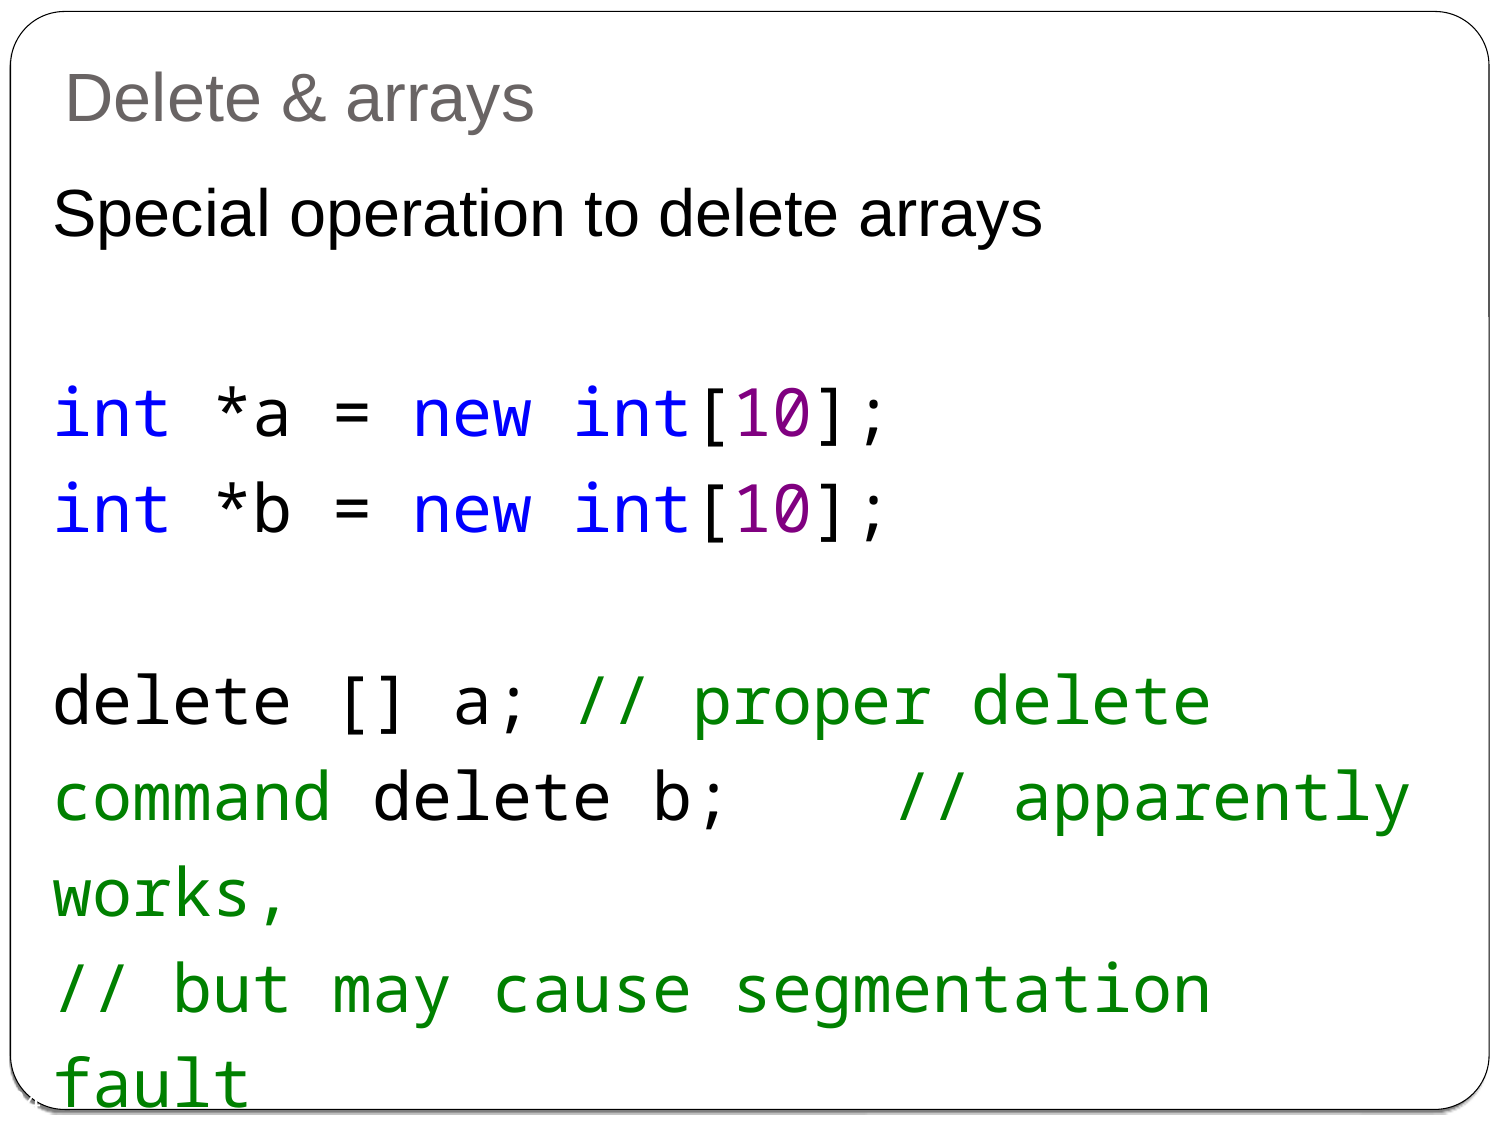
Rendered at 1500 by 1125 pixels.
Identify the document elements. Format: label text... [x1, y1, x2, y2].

title Delete & arrays [50, 45, 1450, 150]
list Special operation to delete arrays int *a = new int[10]; int *b = new int[10]; delete [] a; // proper delete command delete b; // apparently works, // but may cause segmentation fault // or memory leak (folder 6) [37, 162, 1463, 1081]
slide_number <number> [0, 1074, 50, 1125]
